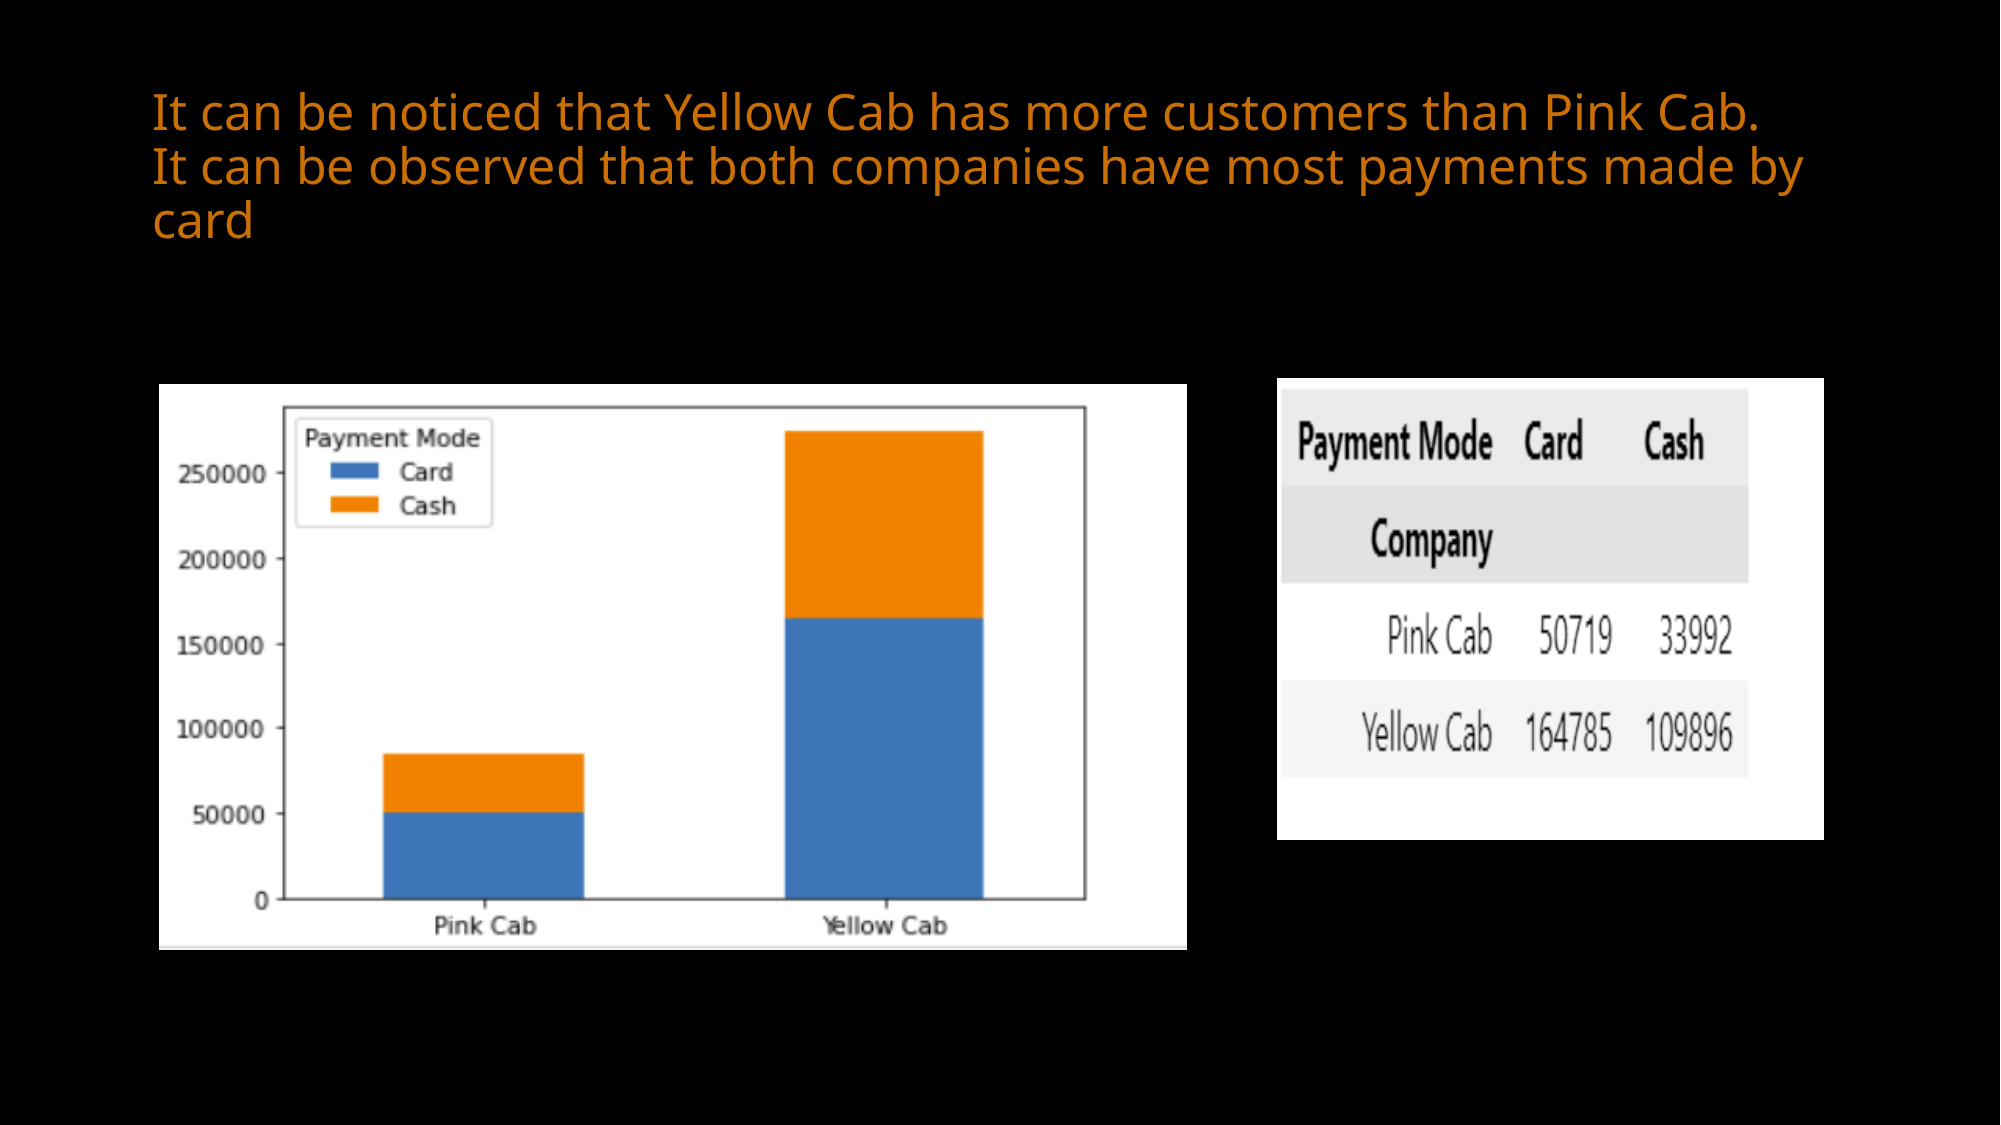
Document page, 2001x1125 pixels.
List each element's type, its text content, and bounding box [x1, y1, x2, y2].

picture [159, 384, 1187, 950]
picture [1277, 378, 1824, 840]
title It can be noticed that Yellow Cab has more customers than Pink Cab. It can be observed that both companies have most payments made by card [137, 59, 1863, 278]
